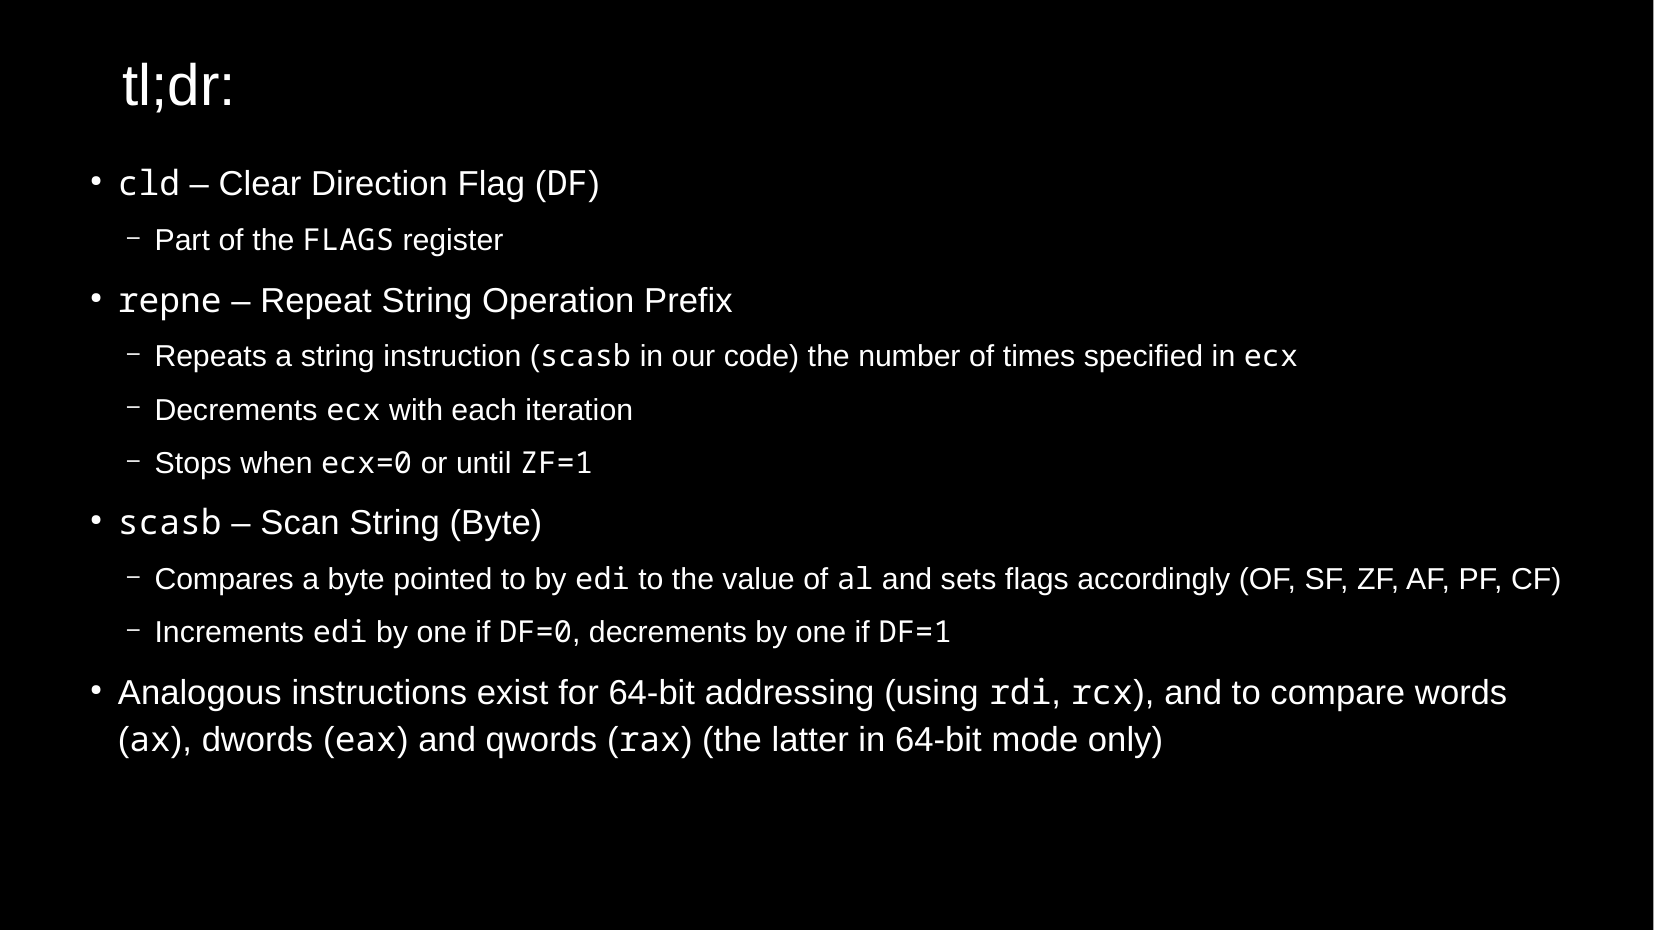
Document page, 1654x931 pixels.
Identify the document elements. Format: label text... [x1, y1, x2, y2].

list cld – Clear Direction Flag (DF) Part of the FLAGS register repne – Repeat String Operation Prefix Repeats a string instruction (scasb in our code) the number of times specified in ecx Decrements ecx with each iteration Stops when ecx=0 or until ZF=1 scasb – Scan String (Byte) Compares a byte pointed to by edi to the value of al and sets flags accordingly (OF, SF, ZF, AF, PF, CF) Increments edi by one if DF=0, decrements by one if DF=1 Analogous instructions exist for 64-bit addressing (using rdi, rcx), and to compare words (ax), dwords (eax) and qwords (rax) (the latter in 64-bit mode only) [80, 158, 1570, 804]
list tl;dr: [51, 52, 1540, 173]
